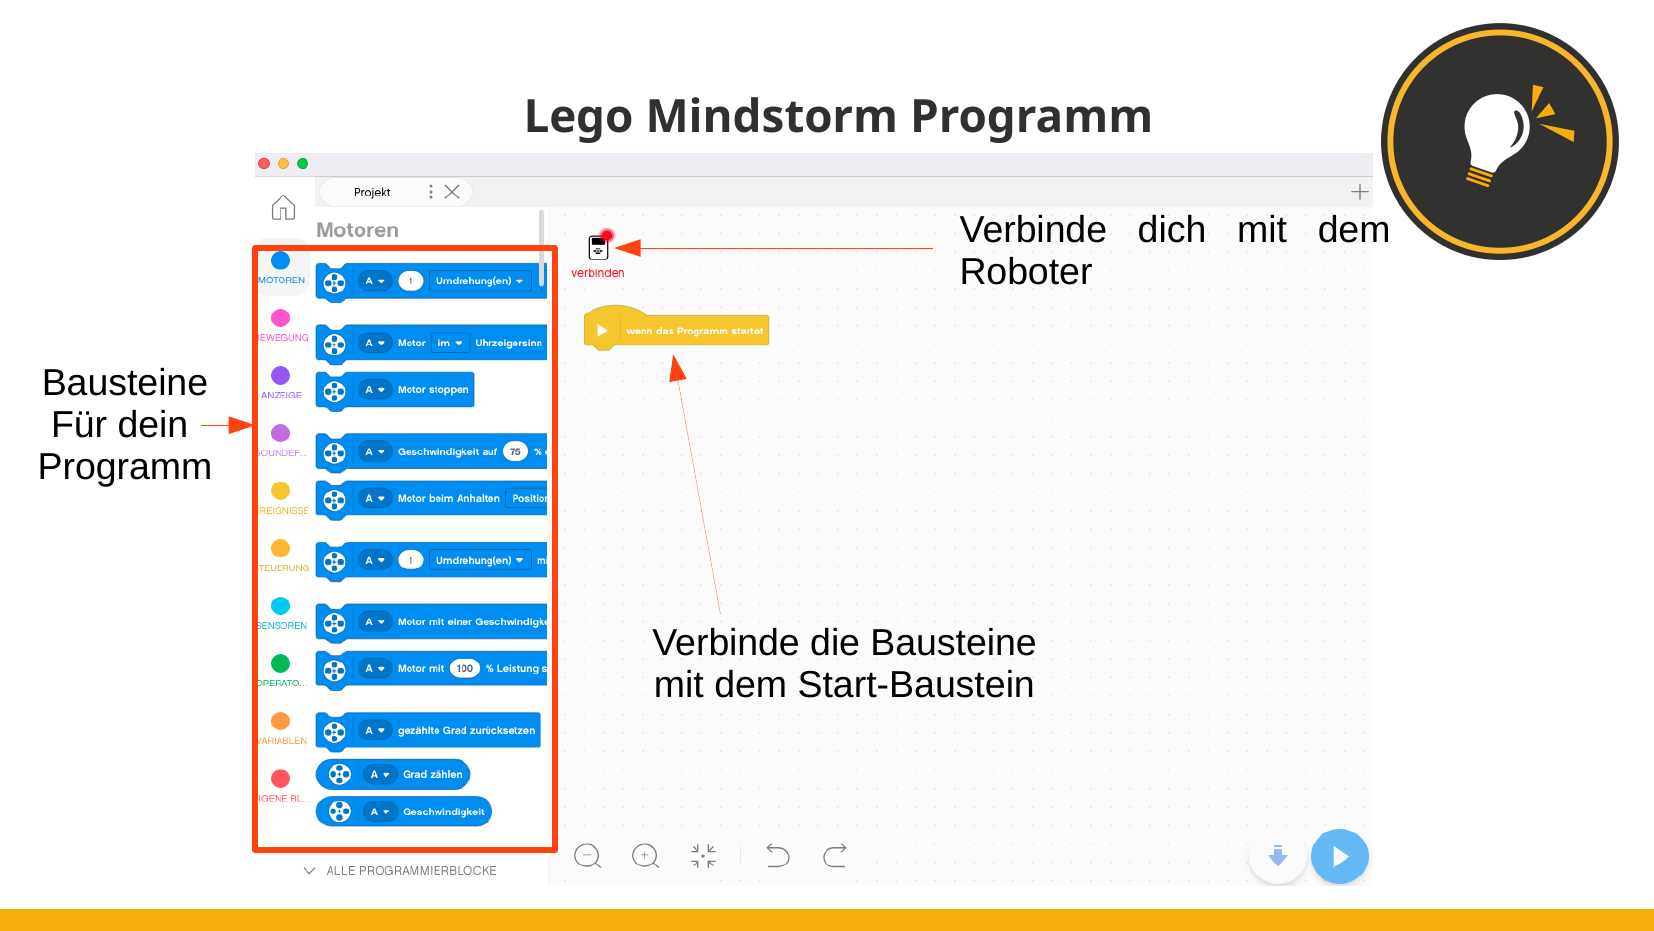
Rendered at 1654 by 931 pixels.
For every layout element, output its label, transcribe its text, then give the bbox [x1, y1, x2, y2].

text_box Verbinde dich mit dem Roboter [944, 200, 1406, 308]
text_box [0, 909, 1654, 931]
text_box Bausteine Für dein Programm [18, 354, 232, 496]
picture [258, 251, 552, 847]
title Lego Mindstorm Programm [94, 37, 1381, 193]
picture [255, 153, 1373, 886]
text_box Verbinde die Bausteine mit dem Start-Baustein [614, 614, 1075, 721]
picture [1381, 23, 1619, 260]
